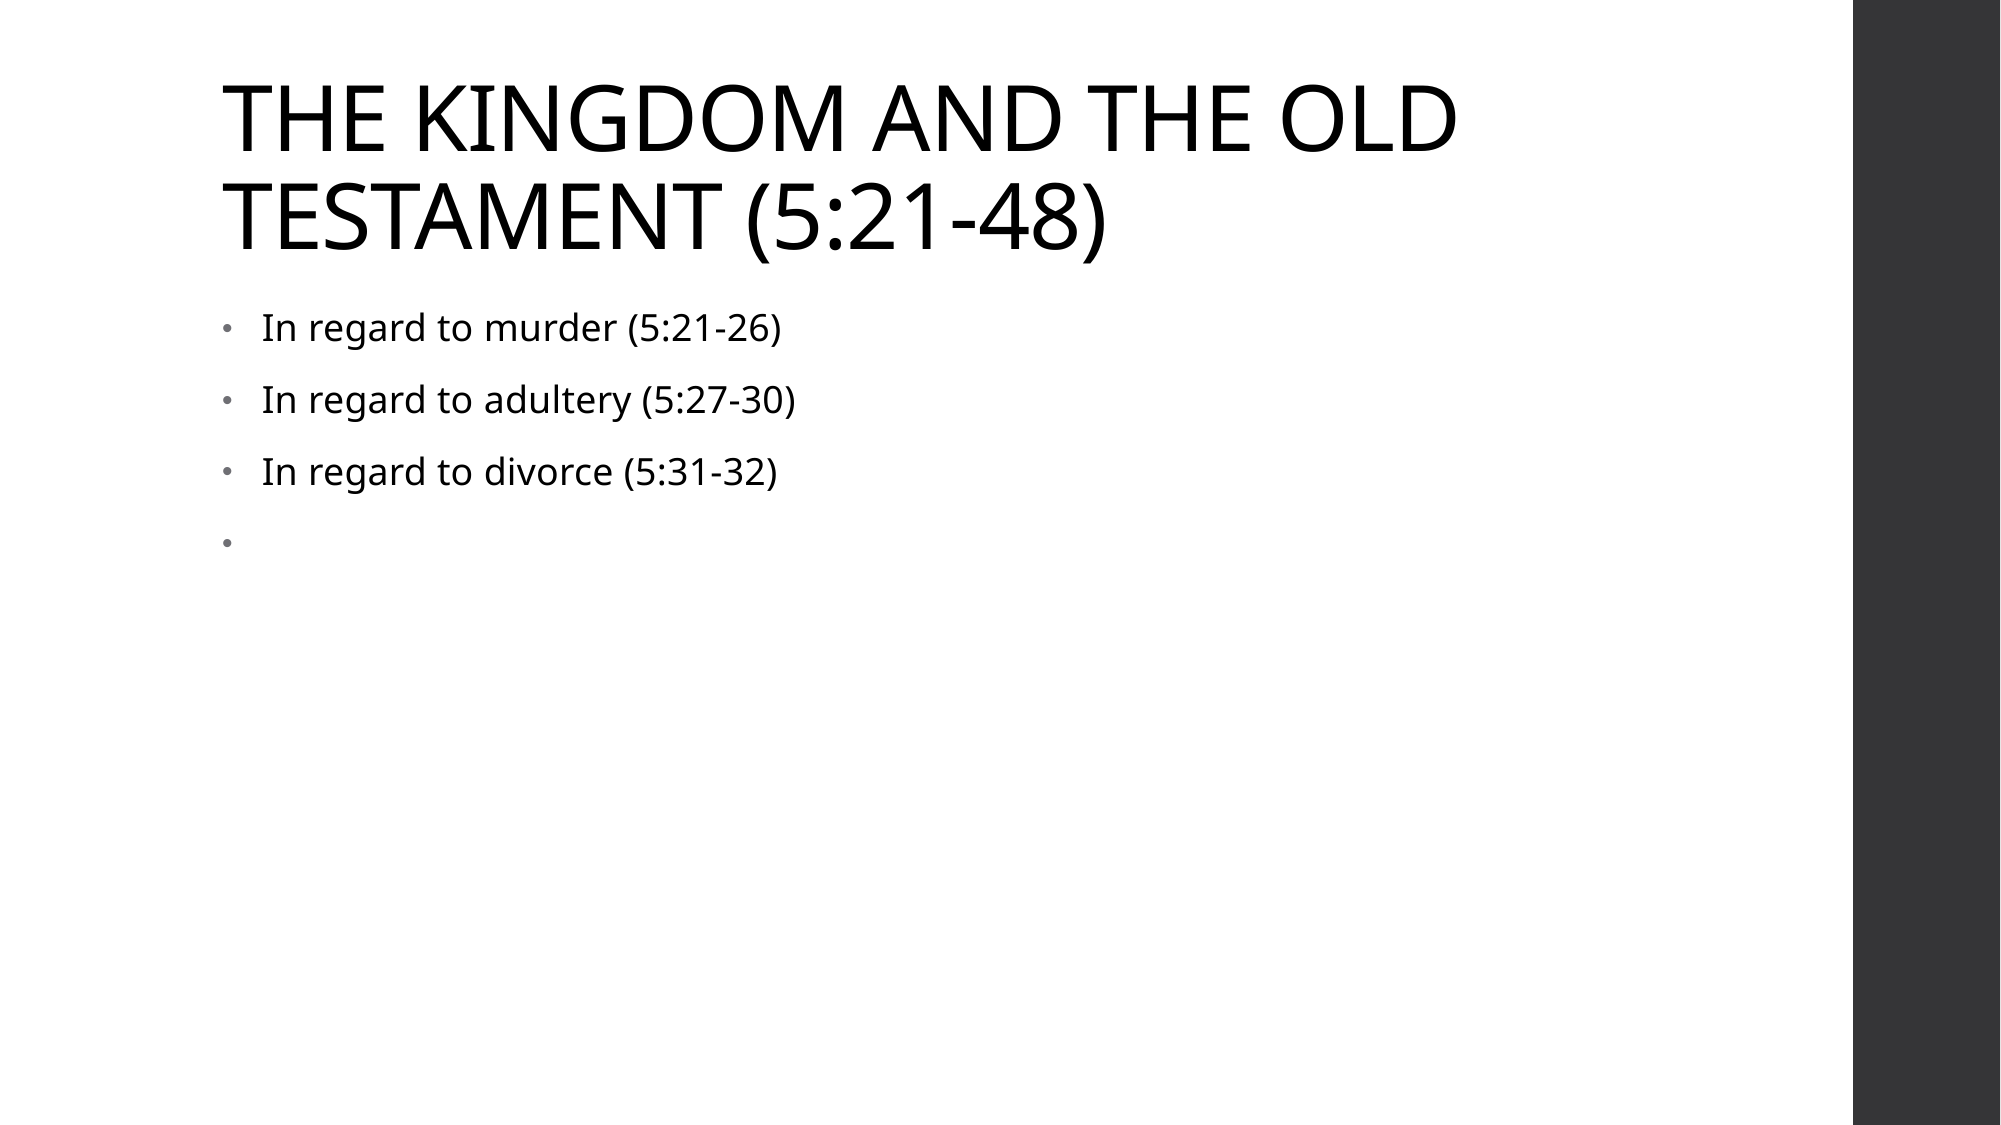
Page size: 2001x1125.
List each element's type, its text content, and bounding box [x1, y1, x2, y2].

list In regard to murder (5:21-26) In regard to adultery (5:27-30) In regard to divorce (5:31-32) [206, 299, 1617, 1014]
title THE KINGDOM AND THE OLD TESTAMENT (5:21-48) [206, 60, 1797, 278]
